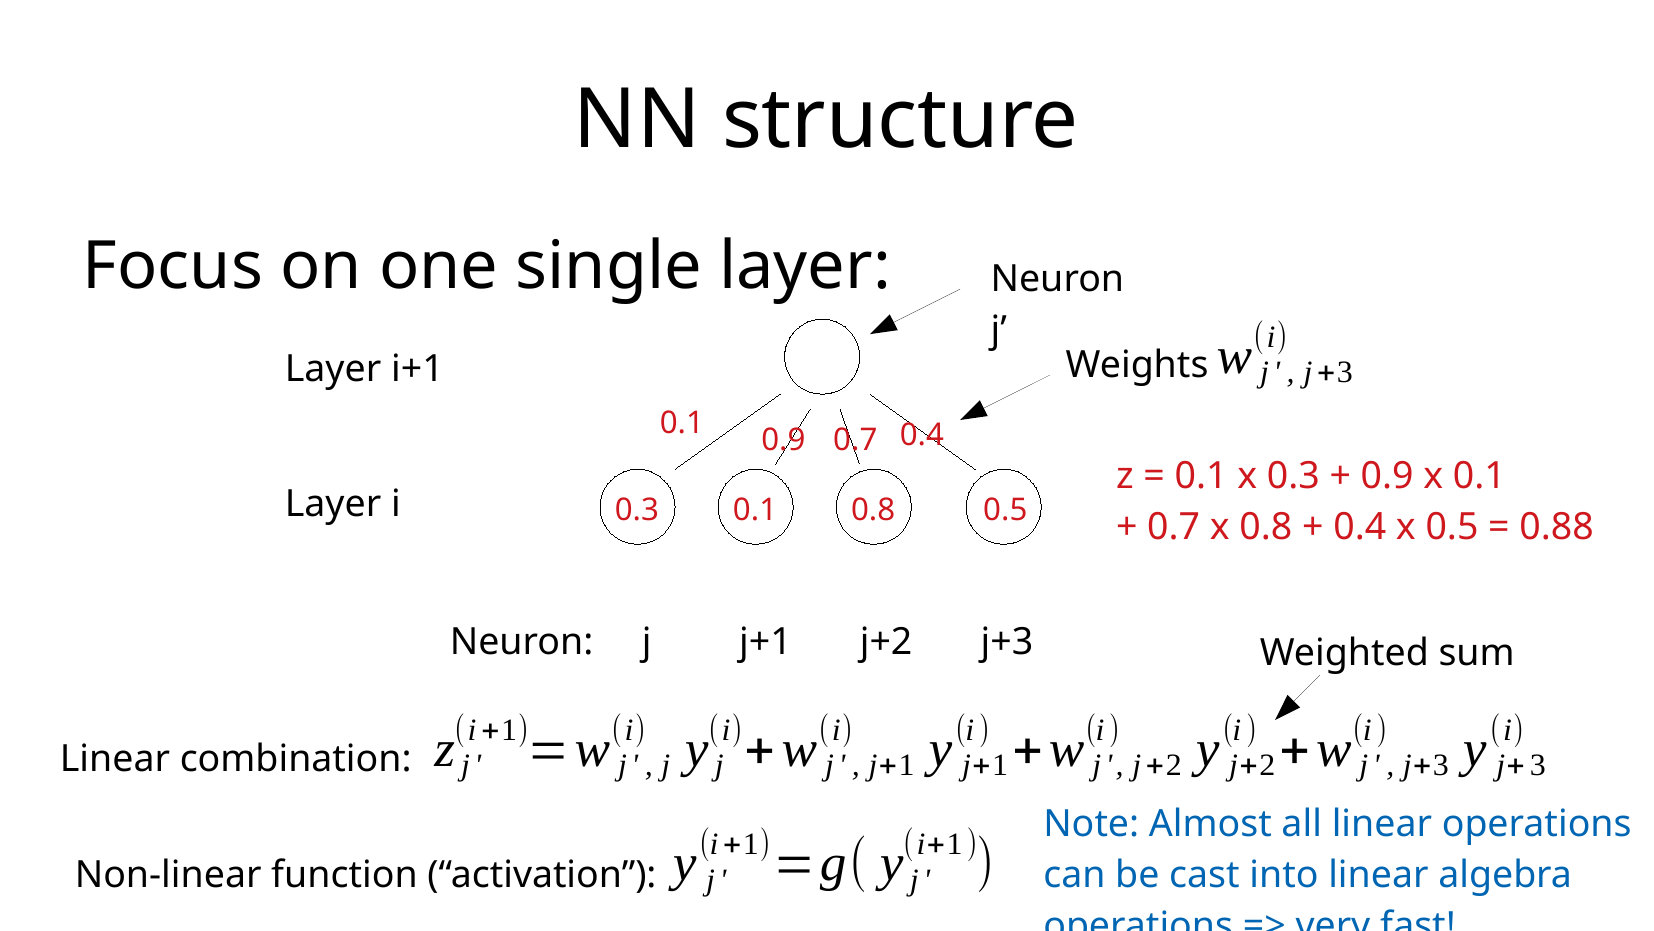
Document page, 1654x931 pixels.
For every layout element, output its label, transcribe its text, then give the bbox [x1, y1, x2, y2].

text_box Linear combination: [45, 724, 412, 784]
text_box Layer i [270, 469, 412, 529]
text_box 0.1 [645, 393, 727, 451]
text_box 0.1 [718, 480, 800, 537]
text_box Layer i+1 [270, 334, 455, 394]
text_box Neuron j’ [975, 244, 1156, 349]
text_box Note: Almost all linear operations can be cast into linear algebra operations => very fast! [1028, 789, 1617, 931]
text_box Weights [1050, 330, 1231, 390]
text_box 0.9 [746, 409, 818, 466]
text_box 0.8 [836, 480, 918, 537]
chart [417, 710, 1558, 785]
text_box Weighted sum [1245, 618, 1518, 679]
text_box z = 0.1 x 0.3 + 0.9 x 0.1 + 0.7 x 0.8 + 0.4 x 0.5 = 0.88 [1101, 441, 1612, 583]
text_box Neuron: j j+1 j+2 j+3 [435, 607, 1053, 668]
text_box Non-linear function (“activation”): [60, 840, 660, 900]
text_box 0.5 [968, 480, 1051, 537]
list Focus on one single layer: [82, 217, 1571, 811]
text_box 0.7 [818, 409, 901, 466]
text_box 0.4 [885, 405, 967, 462]
text_box 0.3 [600, 480, 682, 537]
title NN structure [82, 37, 1571, 193]
chart [652, 825, 1009, 899]
chart [1203, 317, 1366, 392]
